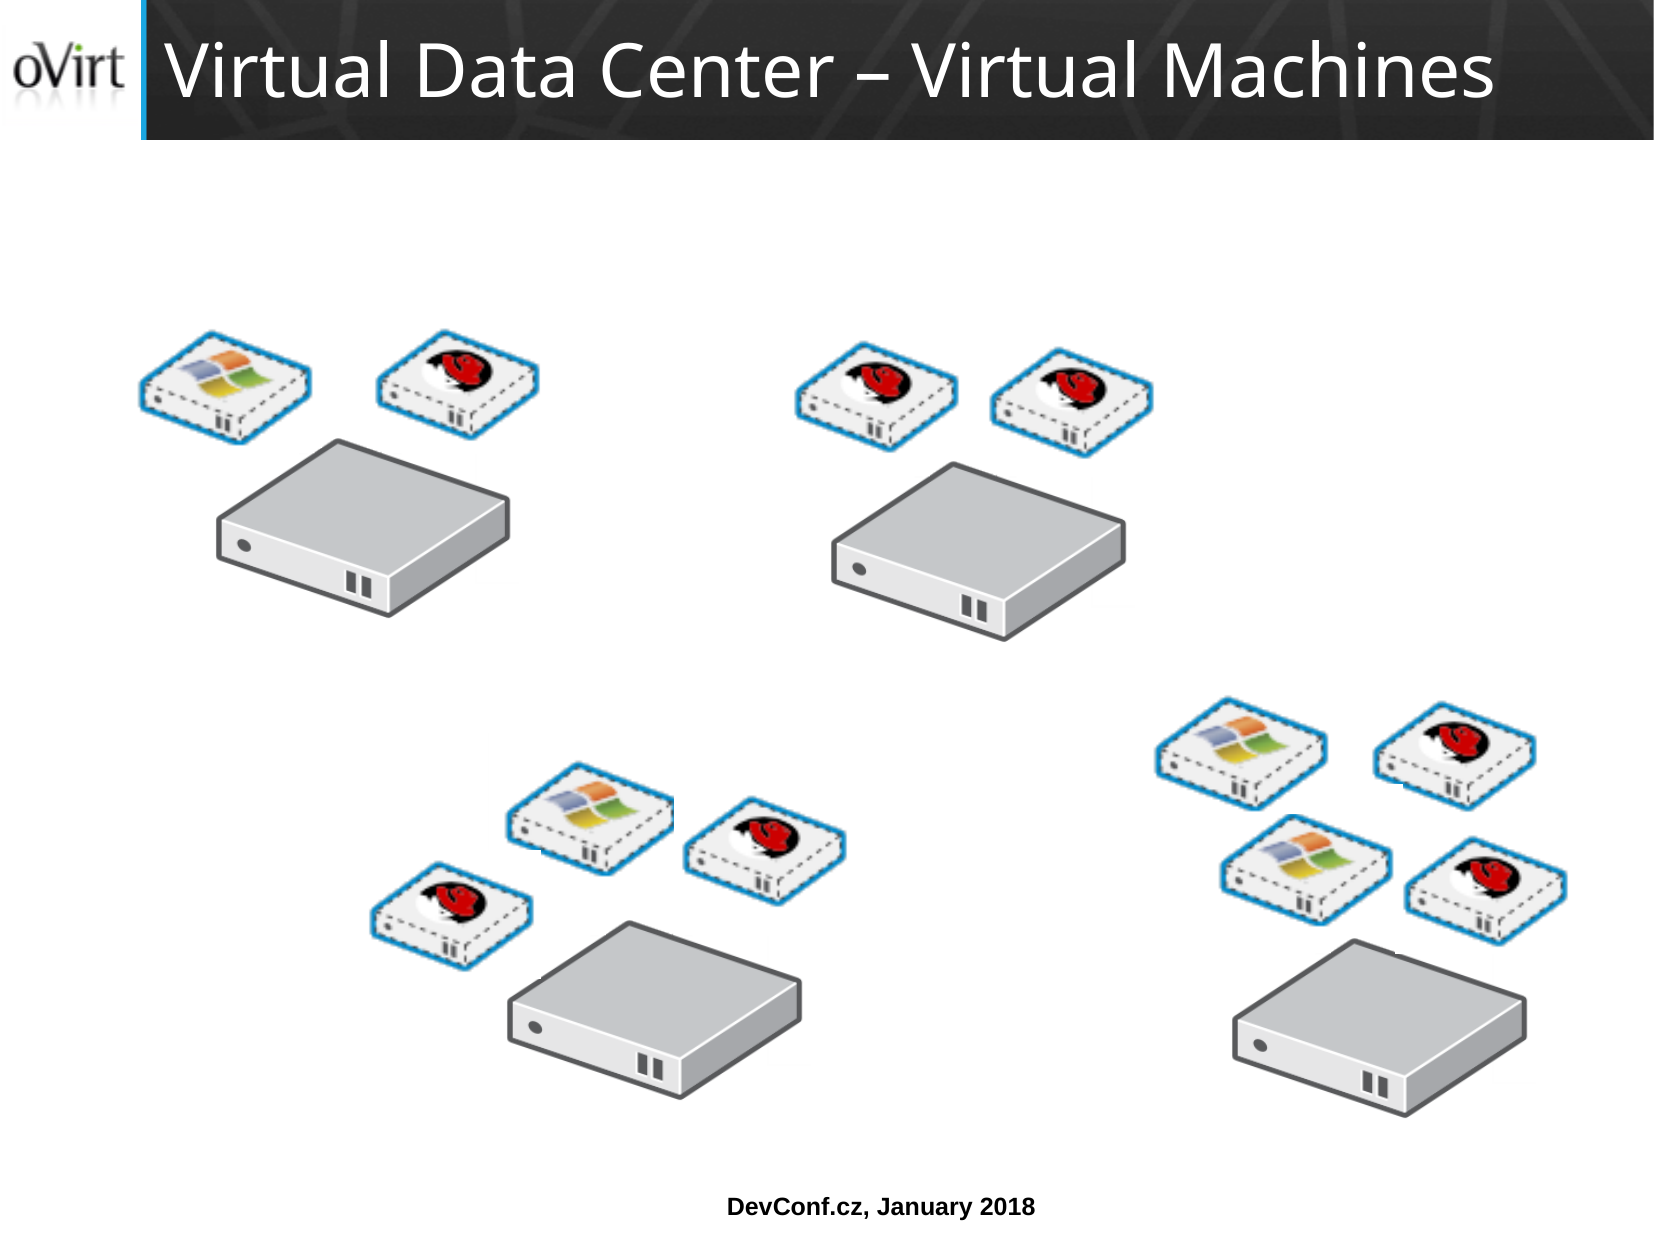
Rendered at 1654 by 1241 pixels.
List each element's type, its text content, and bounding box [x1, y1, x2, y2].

picture [786, 330, 1162, 654]
picture [361, 733, 854, 1112]
picture [120, 302, 547, 631]
picture [0, 0, 1654, 140]
picture [1136, 668, 1575, 1130]
title Virtual Data Center – Virtual Machines [164, 11, 1653, 126]
